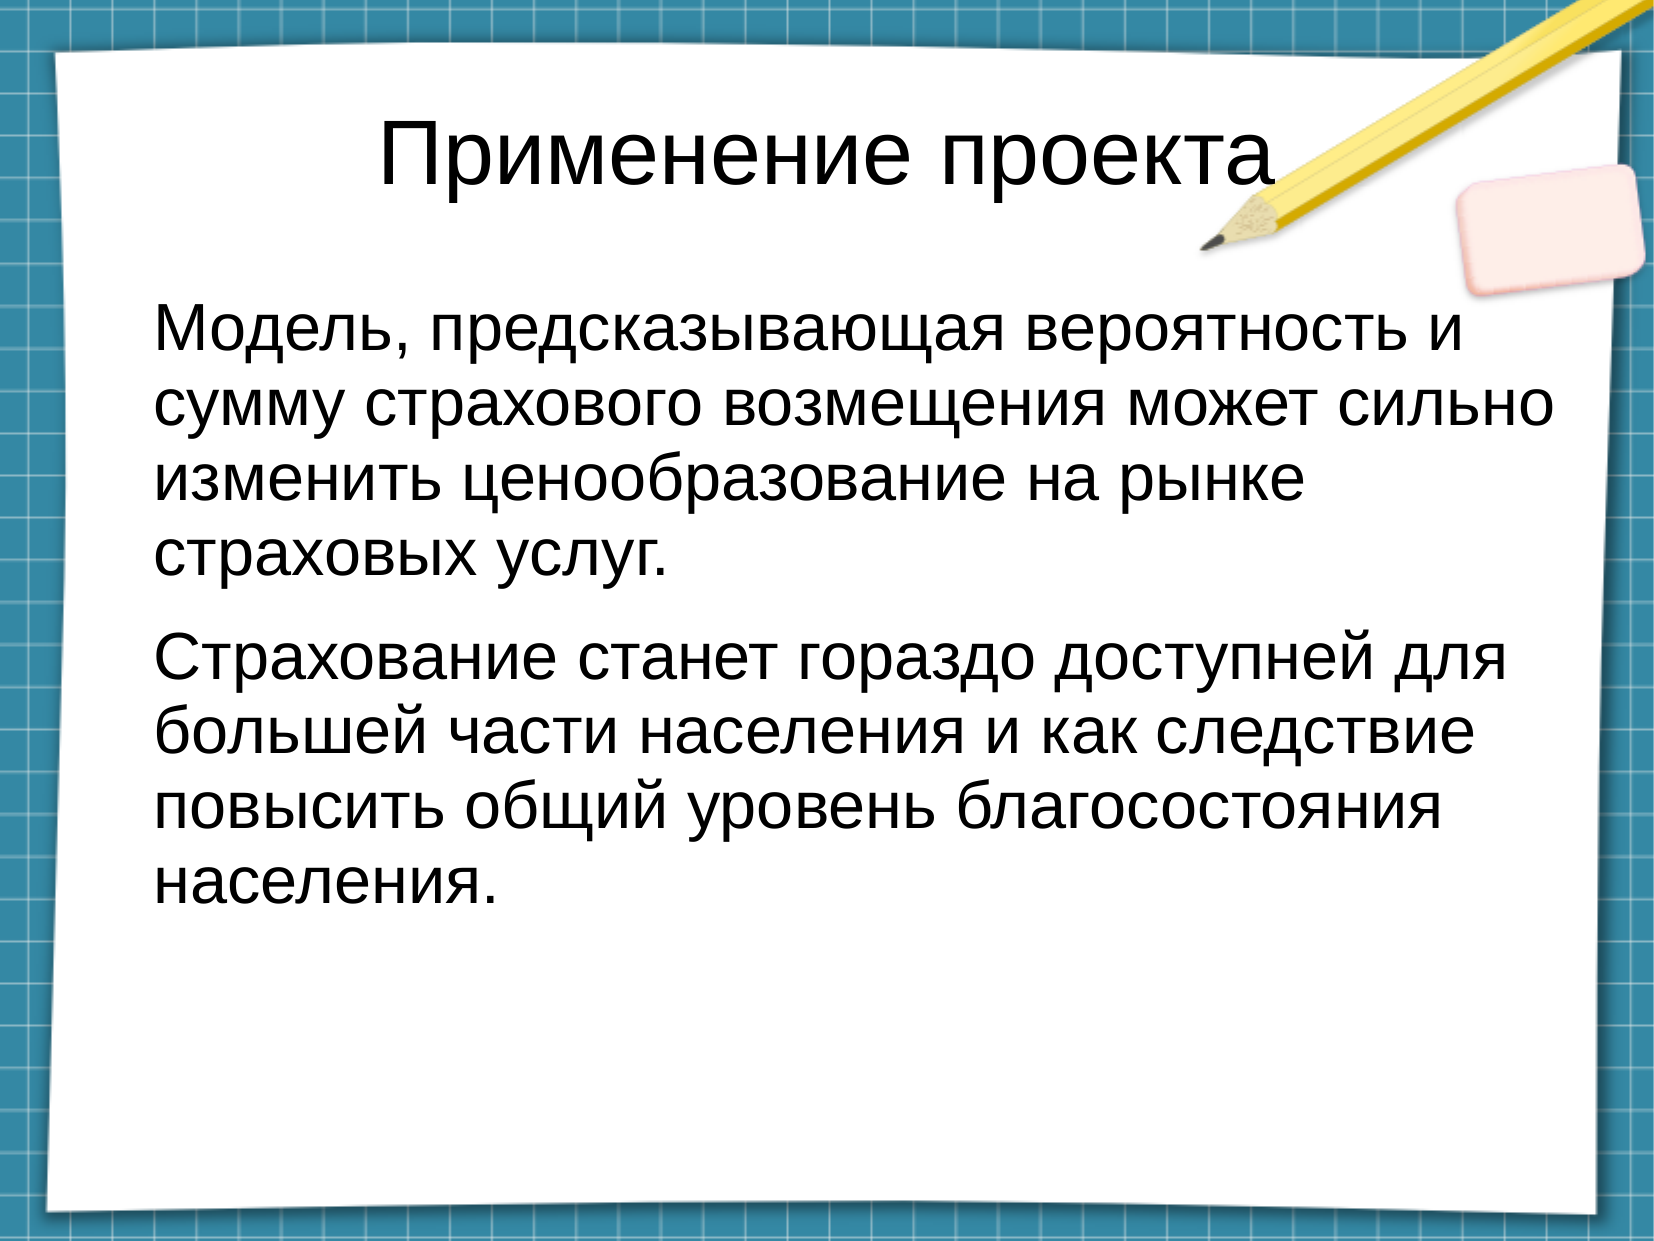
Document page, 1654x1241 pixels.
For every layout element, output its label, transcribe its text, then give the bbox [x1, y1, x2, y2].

title Применение проекта [82, 49, 1571, 257]
list Модель, предсказывающая вероятность и сумму страхового возмещения может сильно изменить ценообразование на рынке страховых услуг. Страхование станет гораздо доступней для большей части населения и как следствие повысить общий уровень благосостояния населения. [82, 290, 1571, 1010]
picture [0, 0, 1654, 1241]
